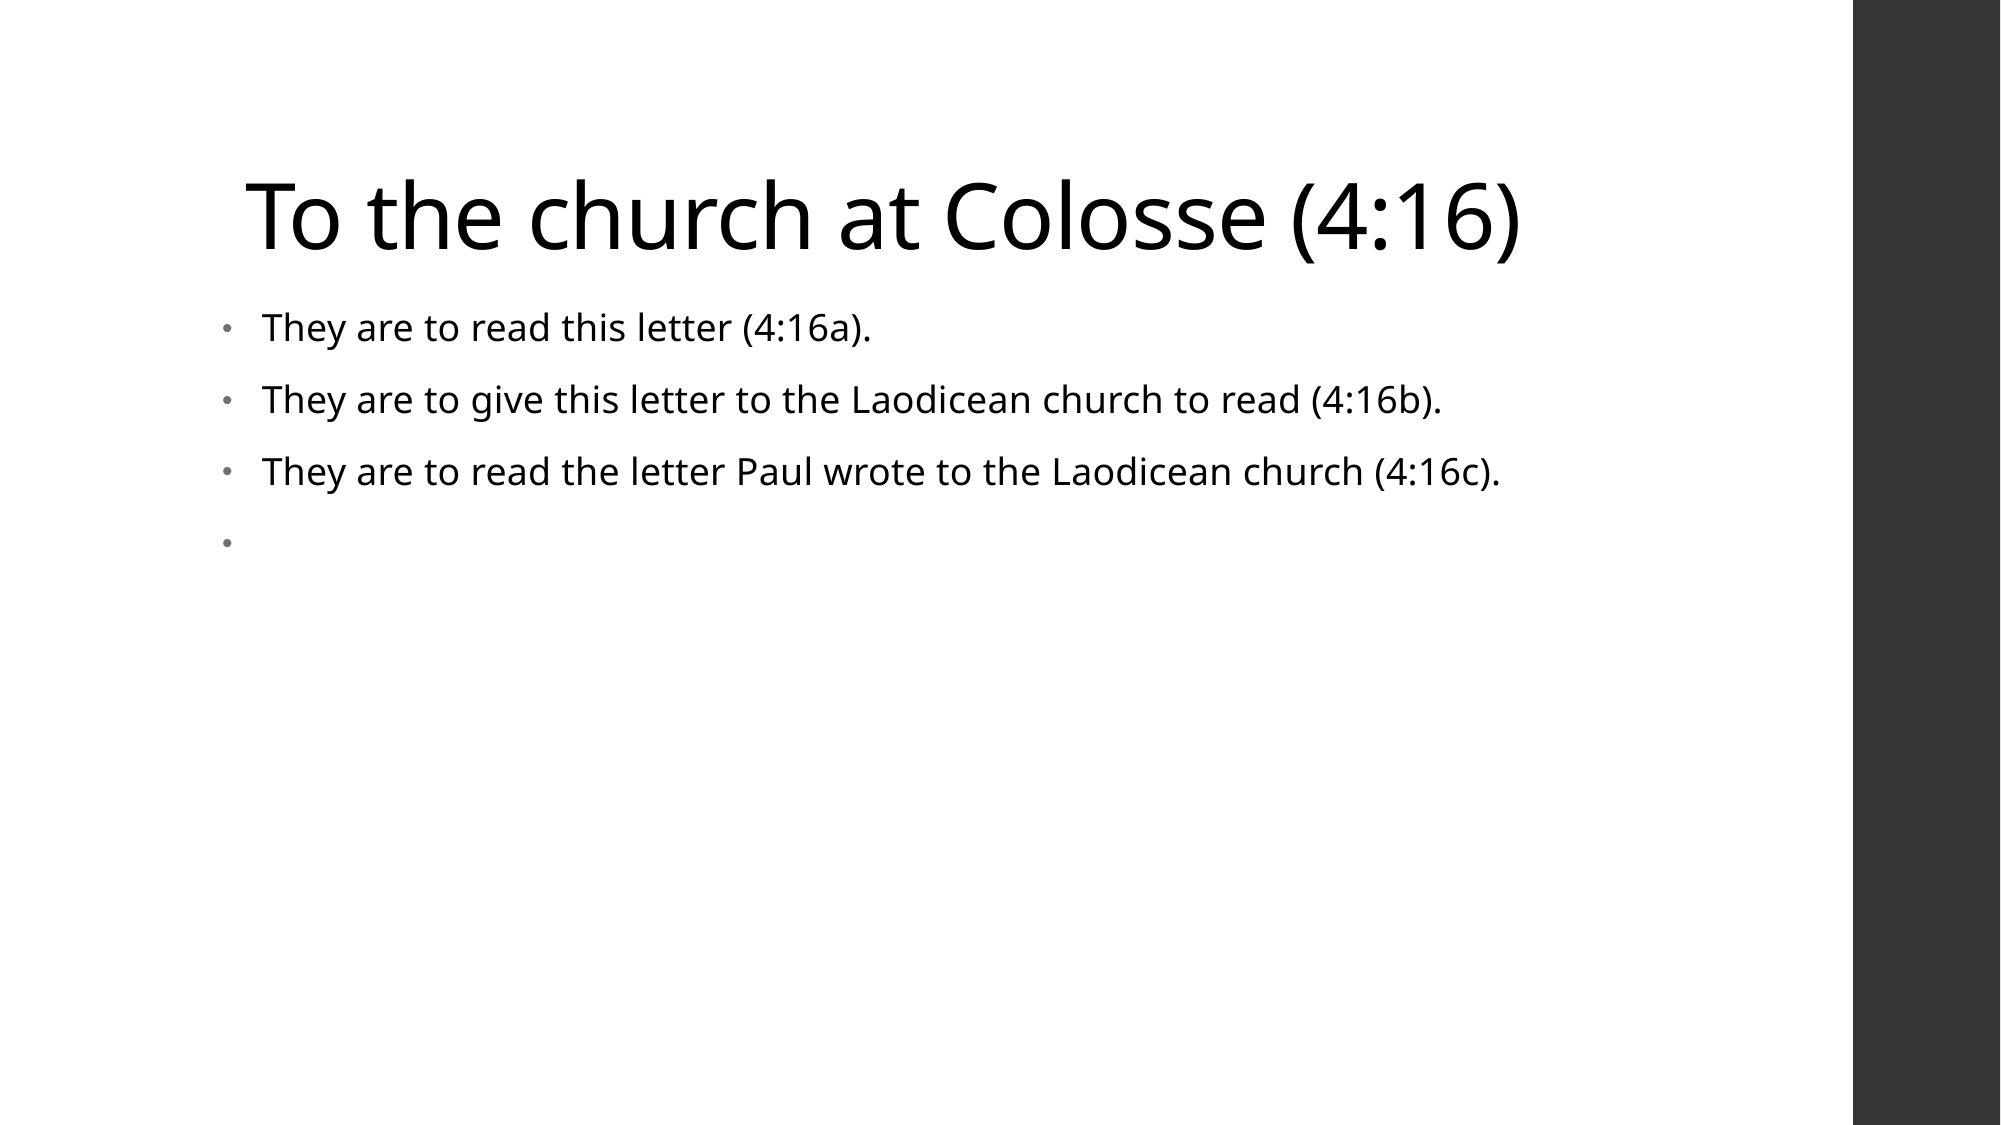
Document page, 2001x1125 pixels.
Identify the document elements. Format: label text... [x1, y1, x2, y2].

list They are to read this letter (4:16a). They are to give this letter to the Laodicean church to read (4:16b). They are to read the letter Paul wrote to the Laodicean church (4:16c). [206, 299, 1617, 1014]
title To the church at Colosse (4:16) [206, 60, 1797, 278]
